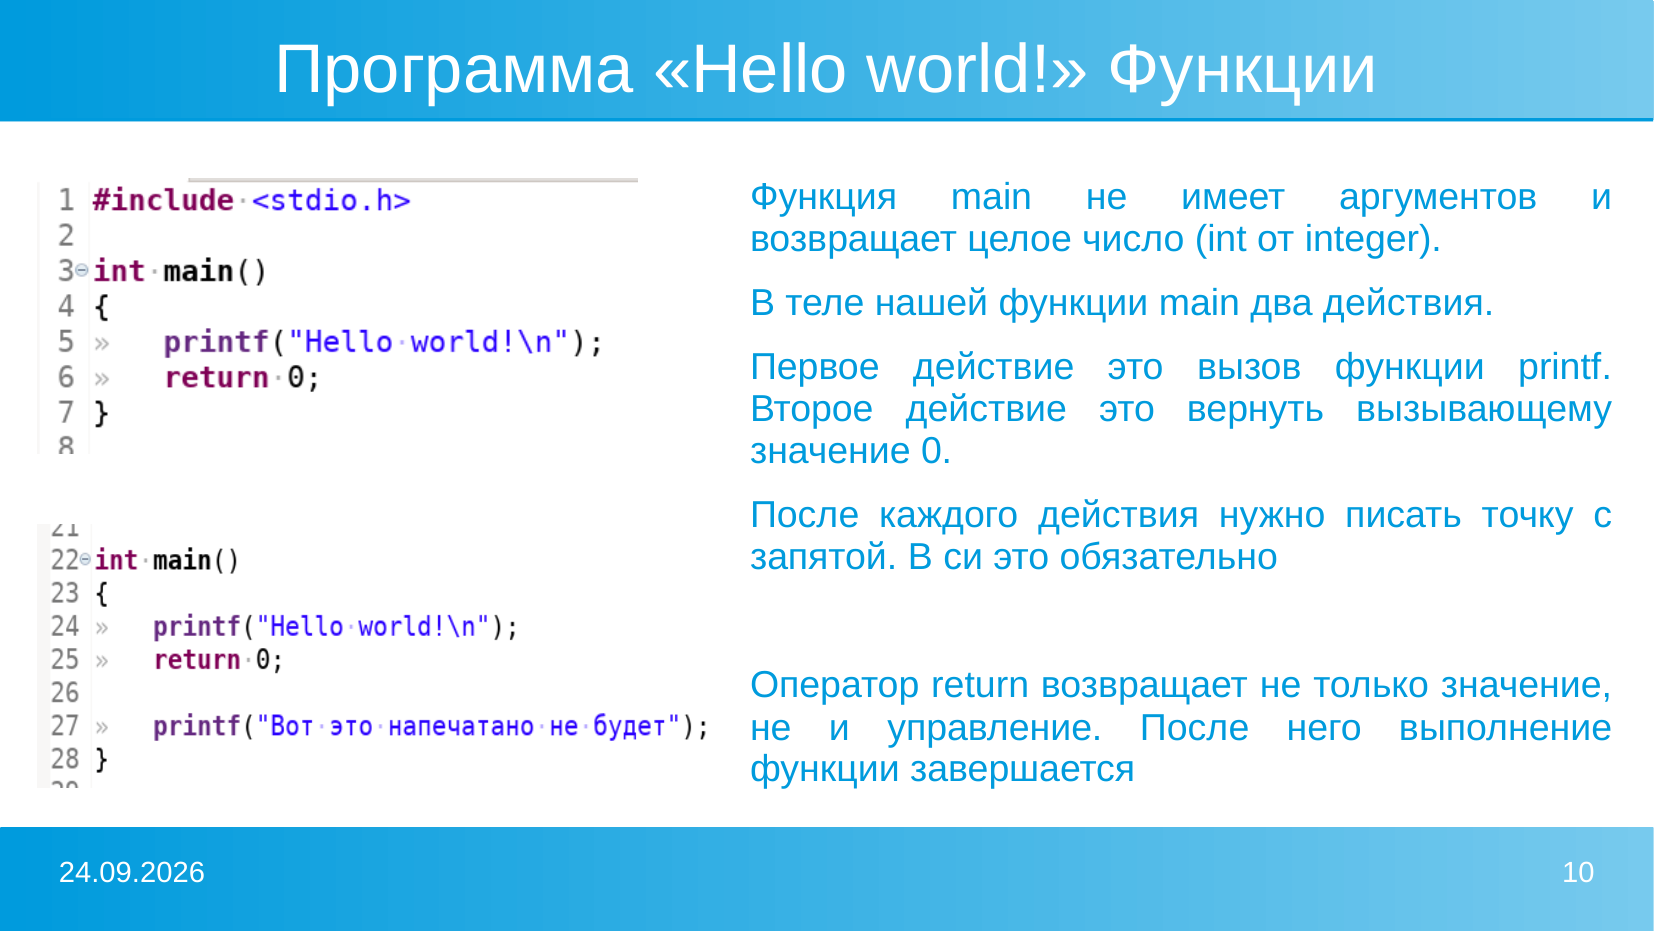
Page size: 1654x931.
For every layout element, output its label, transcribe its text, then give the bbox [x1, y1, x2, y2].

title Программа «Hello world!» Функции [59, 29, 1595, 108]
picture [37, 524, 751, 788]
list Функция main не имеет аргументов и возвращает целое число (int от integer). В теле нашей функции main два действия. Первое действие это вызов функции printf. Второе действие это вернуть вызывающему значение 0. После каждого действия нужно писать точку с запятой. В си это обязательно Оператор return возвращает не только значение, не и управление. После него выполнение функции завершается [750, 175, 1613, 826]
picture [37, 178, 638, 454]
